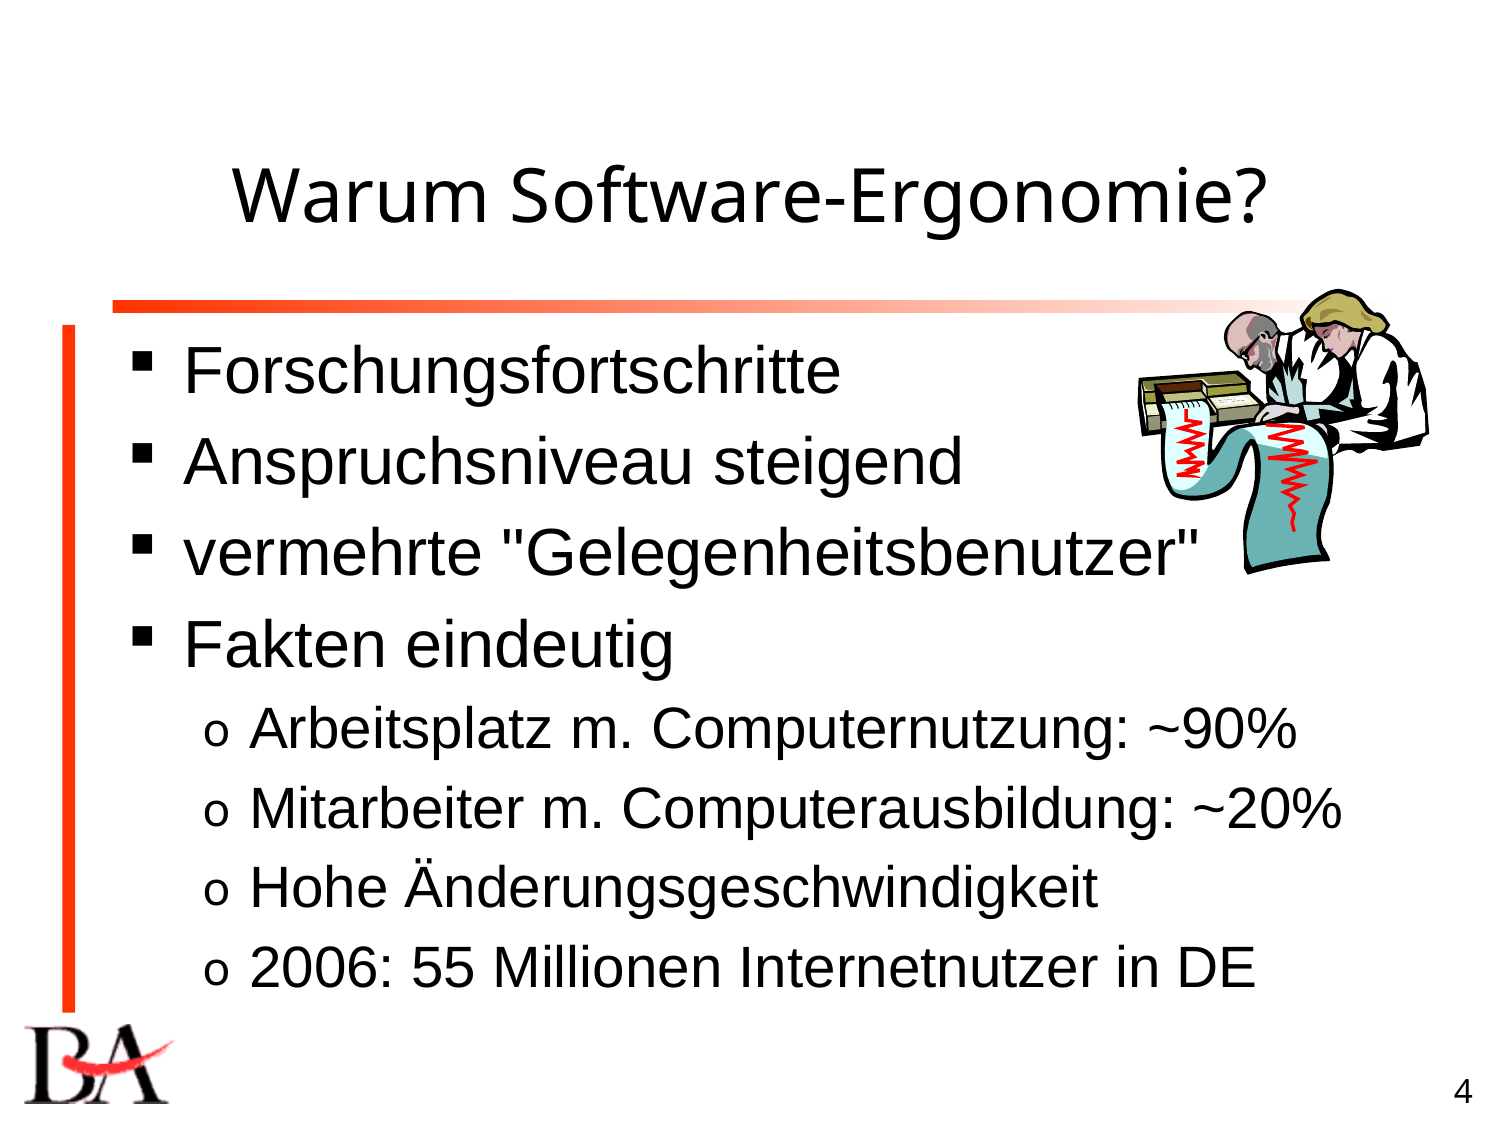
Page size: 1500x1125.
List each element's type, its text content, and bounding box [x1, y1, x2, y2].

list Forschungsfortschritte Anspruchsniveau steigend vermehrte "Gelegenheitsbenutzer" Fakten eindeutig Arbeitsplatz m. Computernutzung: ~90% Mitarbeiter m. Computerausbildung: ~20% Hohe Änderungsgeschwindigkeit 2006: 55 Millionen Internetnutzer in DE [112, 324, 1388, 1051]
picture [1137, 287, 1430, 575]
picture [24, 1024, 175, 1104]
title Warum Software-Ergonomie? [112, 99, 1388, 288]
